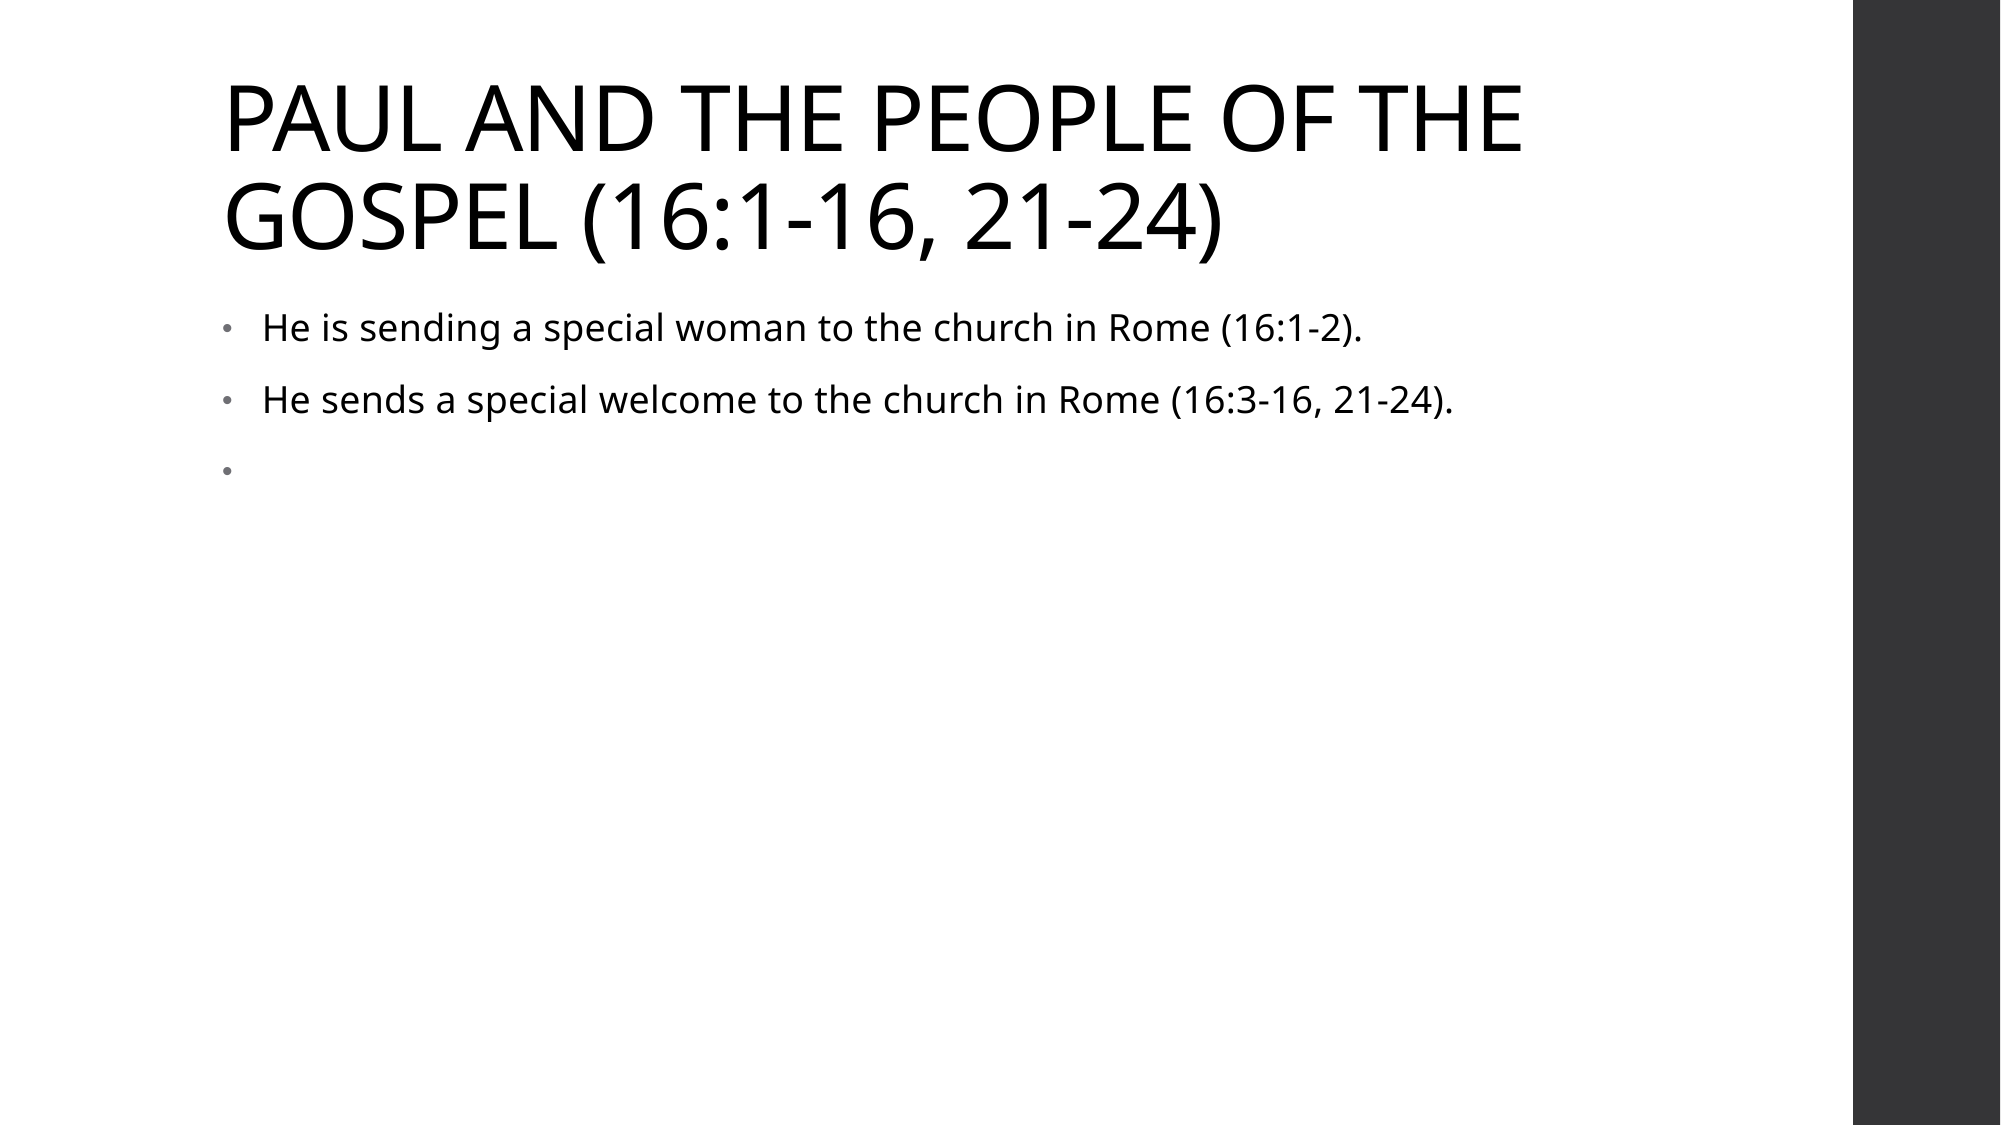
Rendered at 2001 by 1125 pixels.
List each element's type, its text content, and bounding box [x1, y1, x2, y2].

title PAUL AND THE PEOPLE OF THE GOSPEL (16:1-16, 21-24) [206, 60, 1797, 278]
list He is sending a special woman to the church in Rome (16:1-2). He sends a special welcome to the church in Rome (16:3-16, 21-24). [206, 299, 1617, 1014]
